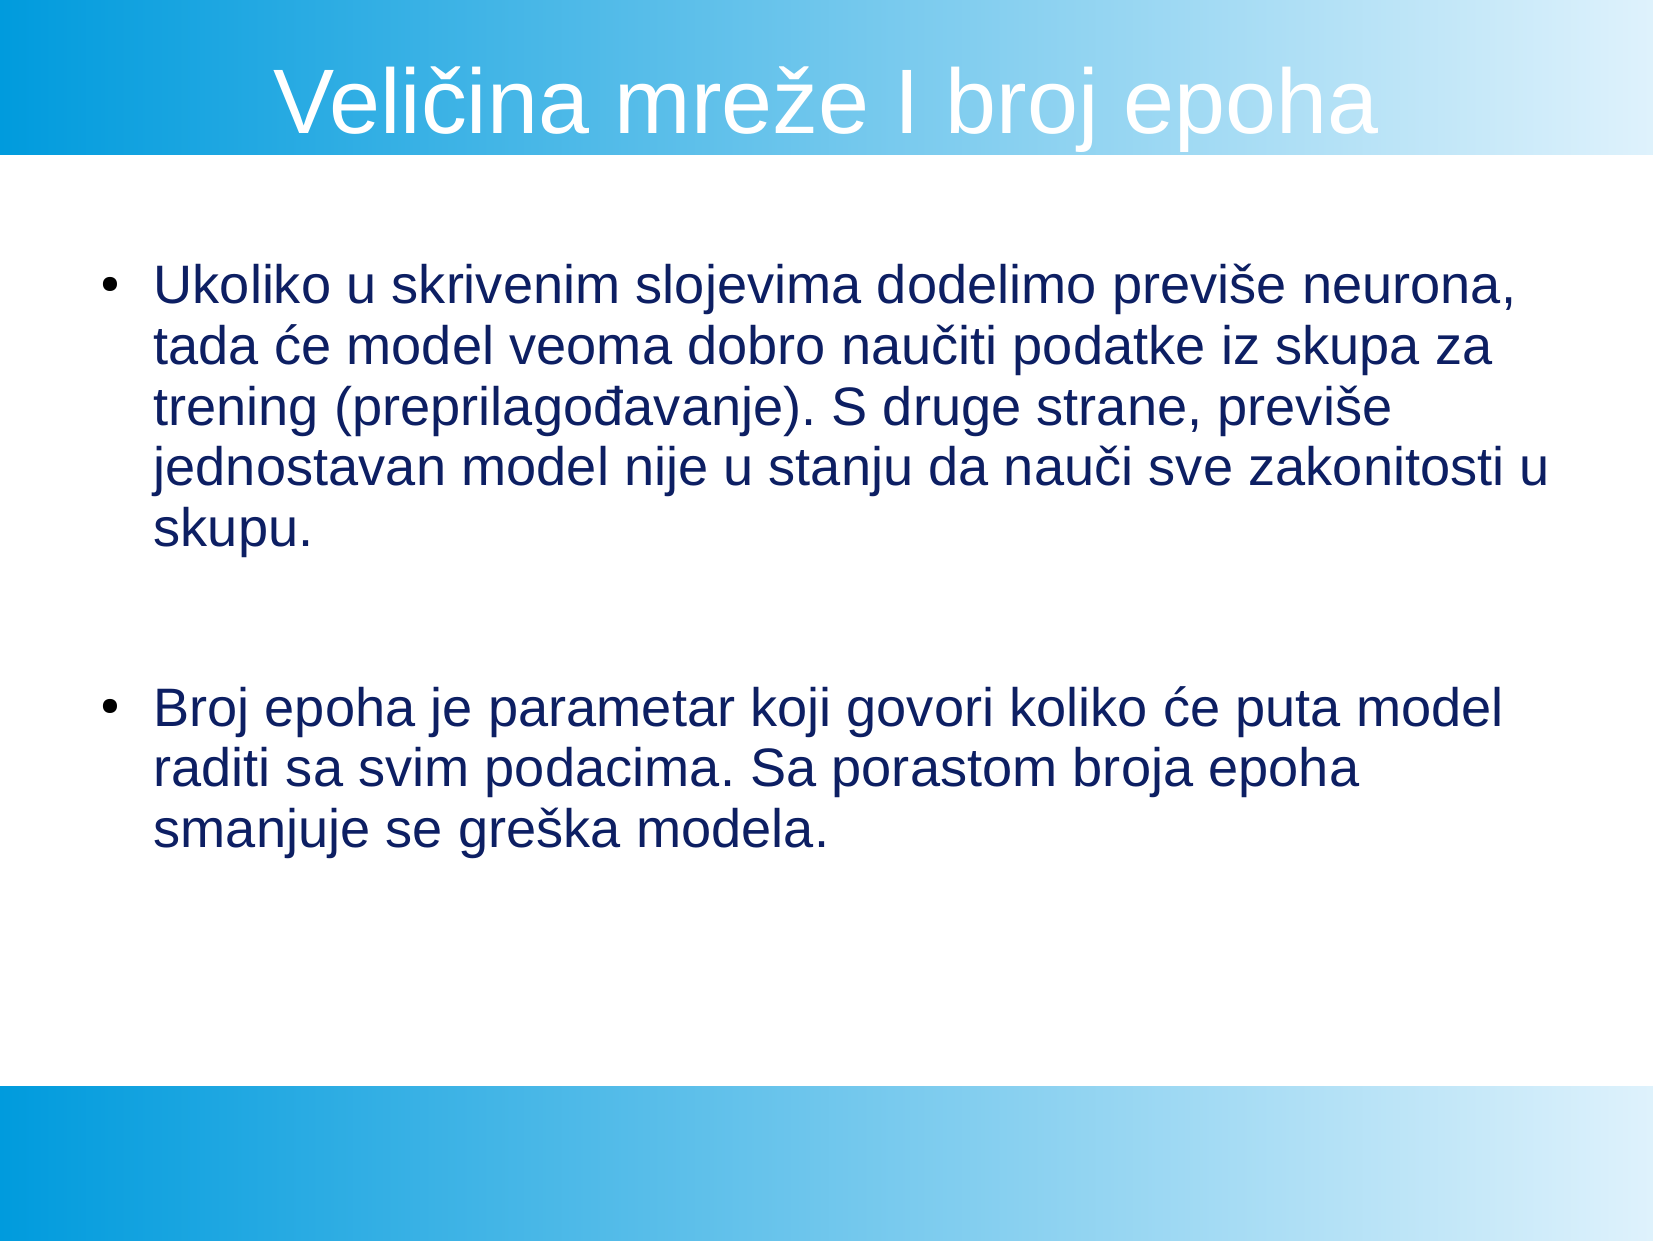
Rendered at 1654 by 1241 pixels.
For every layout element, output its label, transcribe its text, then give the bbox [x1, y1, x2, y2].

title Veličina mreže I broj epoha [82, 49, 1571, 155]
list Ukoliko u skrivenim slojevima dodelimo previše neurona, tada će model veoma dobro naučiti podatke iz skupa za trening (preprilagođavanje). S druge strane, previše jednostavan model nije u stanju da nauči sve zakonitosti u skupu. Broj epoha je parametar koji govori koliko će puta model raditi sa svim podacima. Sa porastom broja epoha smanjuje se greška modela. [82, 255, 1571, 1051]
